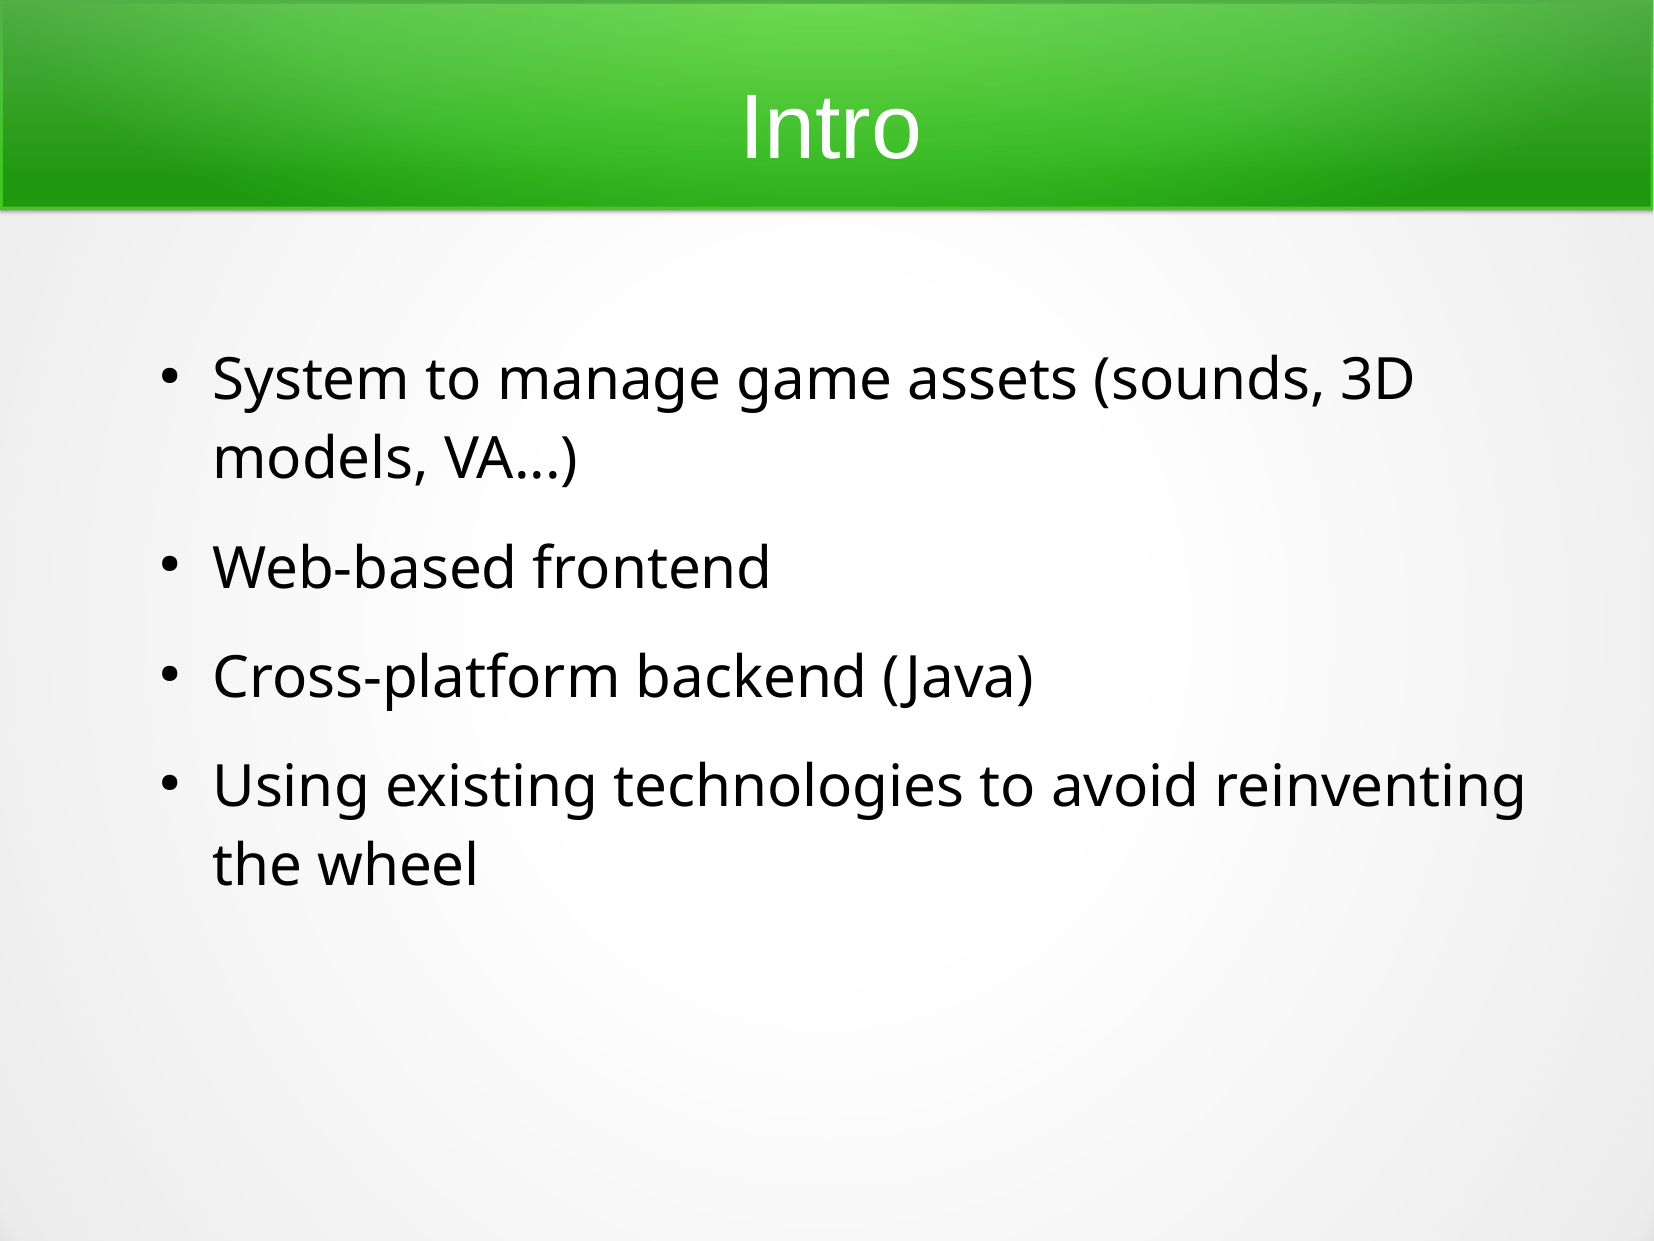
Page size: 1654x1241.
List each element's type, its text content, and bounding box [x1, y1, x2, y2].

title Intro [86, 75, 1576, 178]
subtitle System to manage game assets (sounds, 3D models, VA...) Web-based frontend Cross-platform backend (Java) Using existing technologies to avoid reinventing the wheel [141, 379, 1630, 861]
